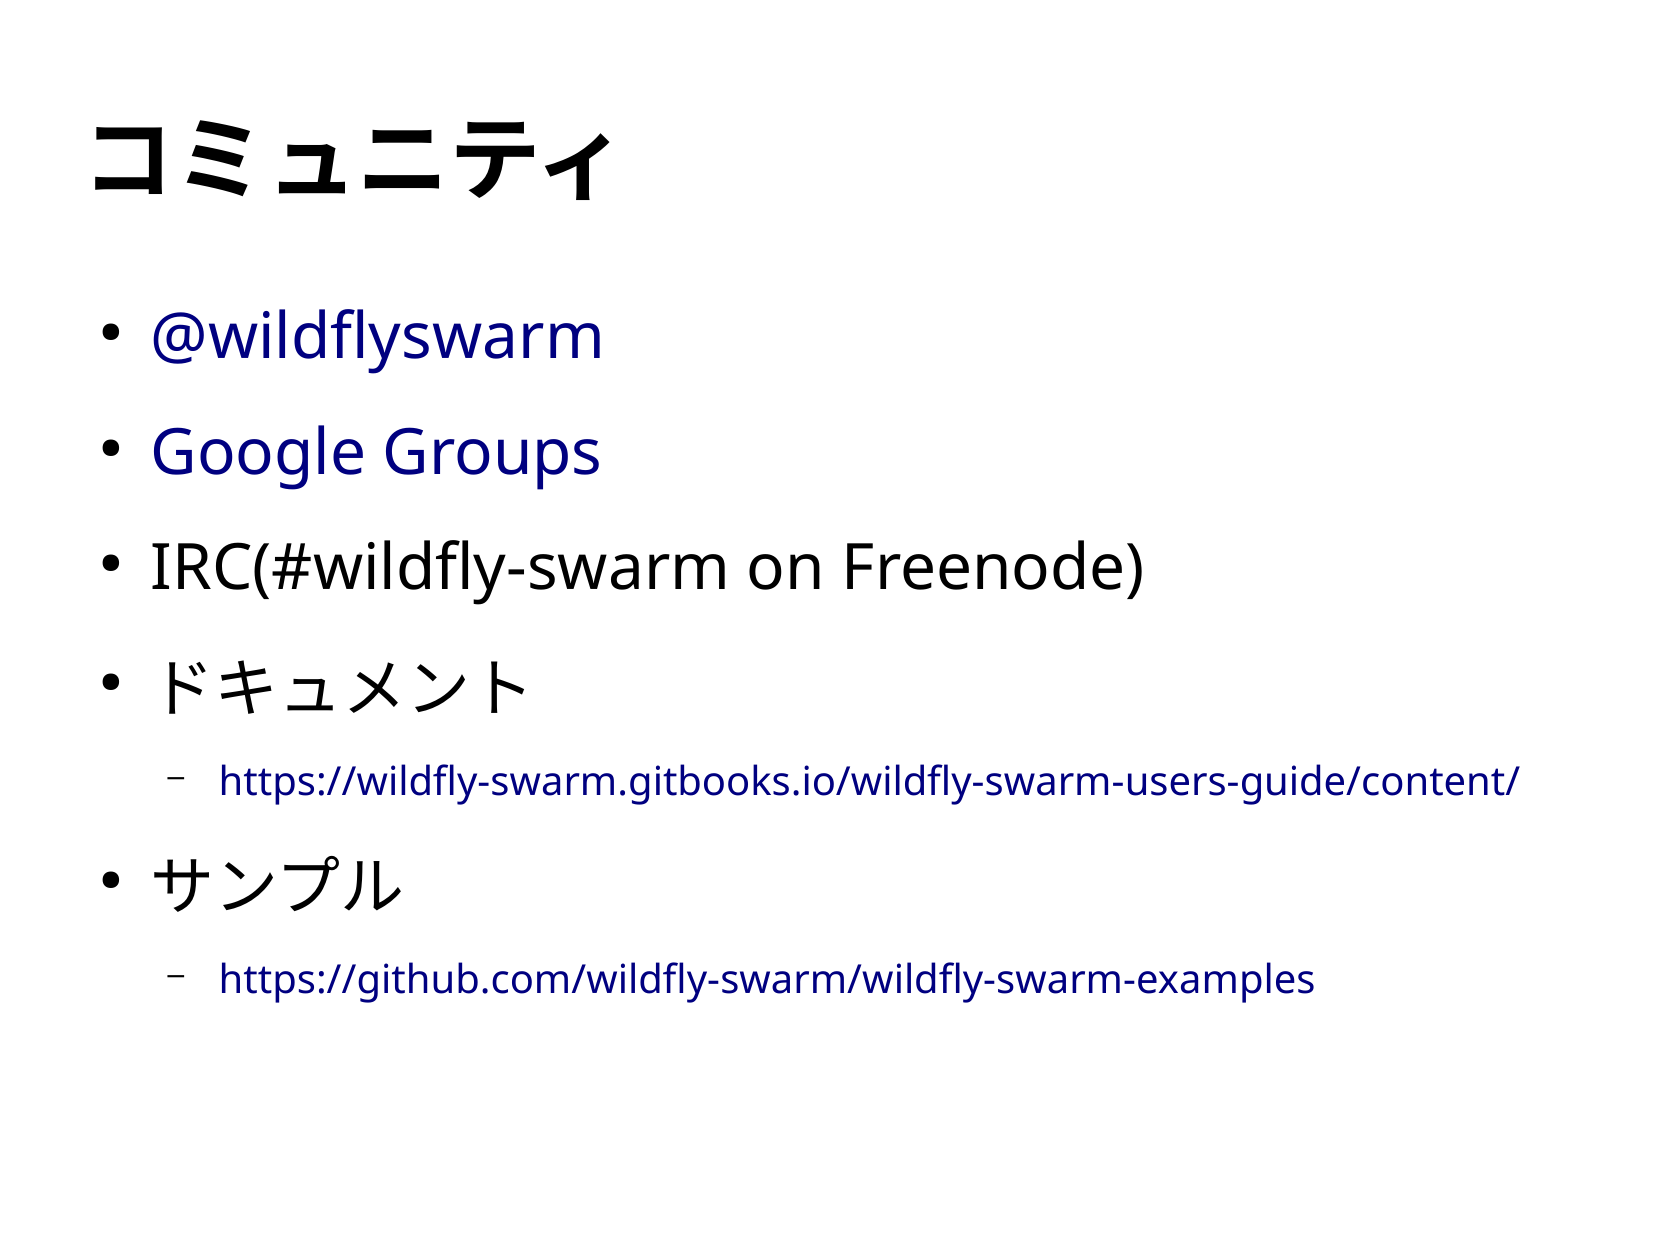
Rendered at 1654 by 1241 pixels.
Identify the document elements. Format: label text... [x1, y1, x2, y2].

title コミュニティ [82, 49, 1571, 257]
list @wildflyswarm Google Groups IRC(#wildfly-swarm on Freenode) ドキュメント https://wildfly-swarm.gitbooks.io/wildfly-swarm-users-guide/content/ サンプル https://github.com/wildfly-swarm/wildfly-swarm-examples [82, 290, 1571, 1010]
